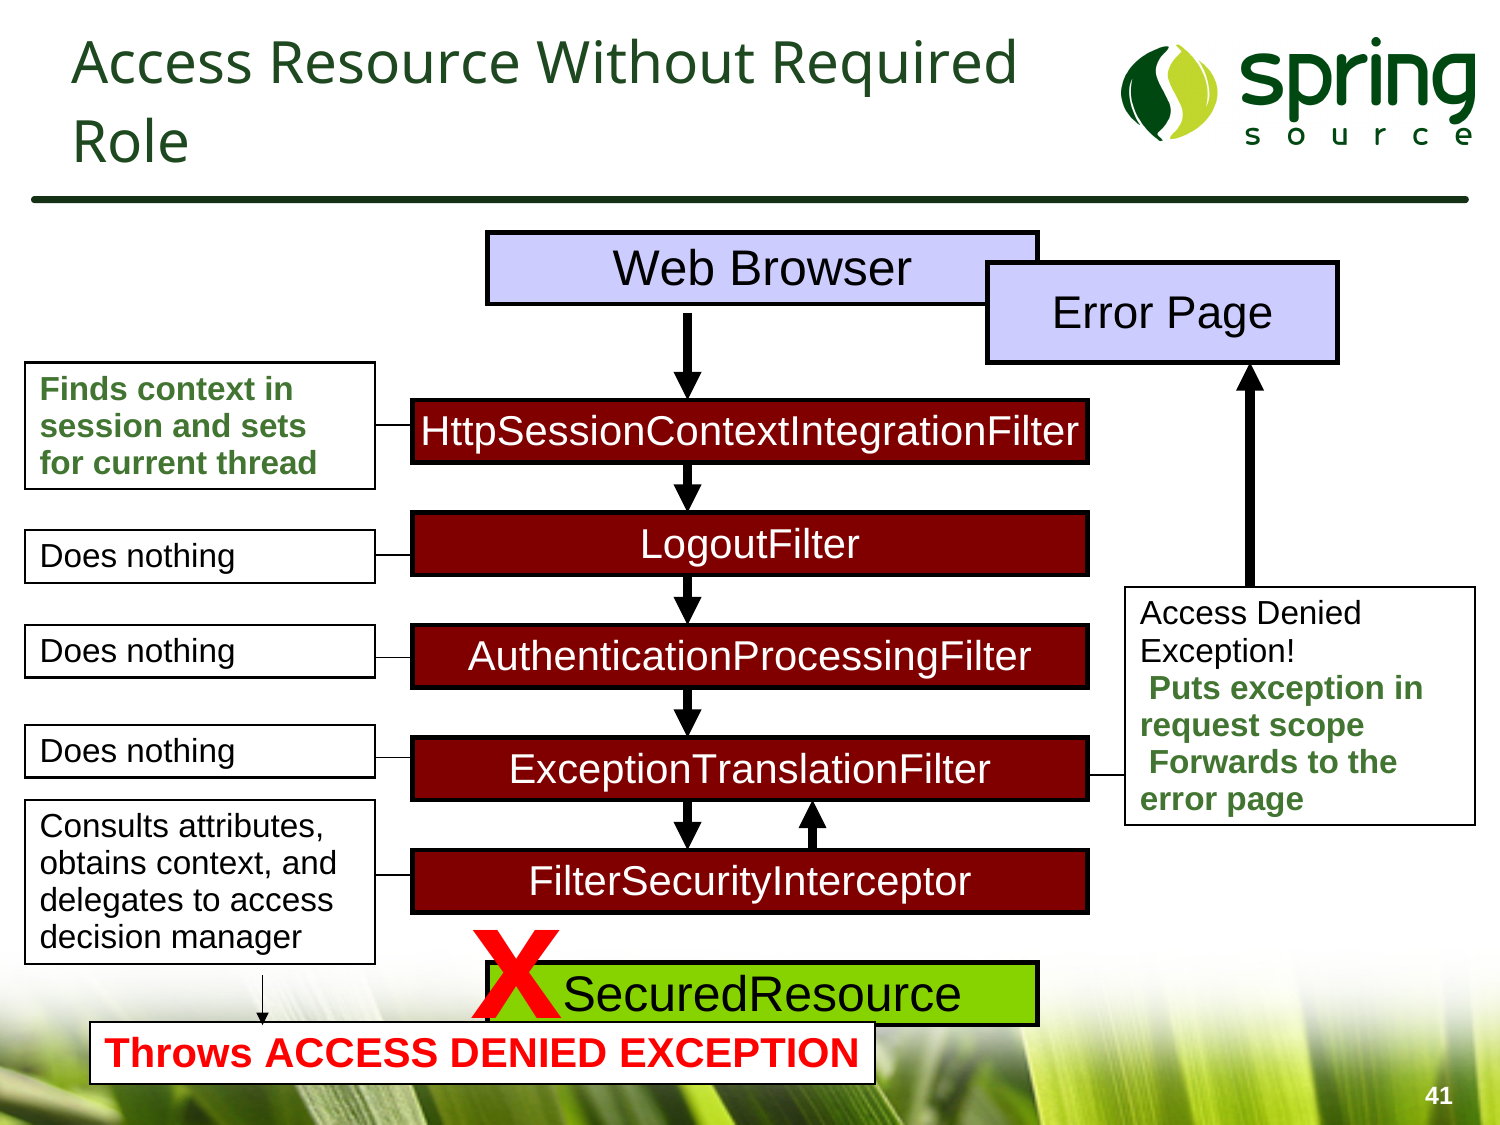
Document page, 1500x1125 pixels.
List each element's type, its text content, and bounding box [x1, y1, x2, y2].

text_box HttpSessionContextIntegrationFilter [412, 399, 1088, 463]
text_box ExceptionTranslationFilter [412, 737, 1088, 800]
title Access Resource Without Required Role [56, 13, 1089, 176]
text_box SecuredResource [578, 962, 1038, 1025]
text_box Error Page [987, 262, 1338, 363]
text_box Does nothing [24, 725, 376, 778]
text_box x [455, 859, 578, 1062]
text_box Consults attributes, obtains context, and delegates to access decision manager [24, 799, 376, 964]
text_box Web Browser [487, 232, 1038, 304]
text_box AuthenticationProcessingFilter [412, 624, 1088, 688]
text_box LogoutFilter [412, 512, 1088, 575]
text_box Does nothing [24, 624, 376, 678]
text_box Access Denied Exception! Puts exception in request scope Forwards to the error page [1124, 587, 1476, 826]
text_box FilterSecurityInterceptor [412, 849, 1088, 913]
picture [1121, 37, 1475, 145]
text_box Finds context in session and sets for current thread [24, 362, 376, 490]
text_box Does nothing [24, 530, 376, 583]
text_box Throws ACCESS DENIED EXCEPTION [89, 1022, 876, 1085]
picture [0, 944, 1500, 1125]
